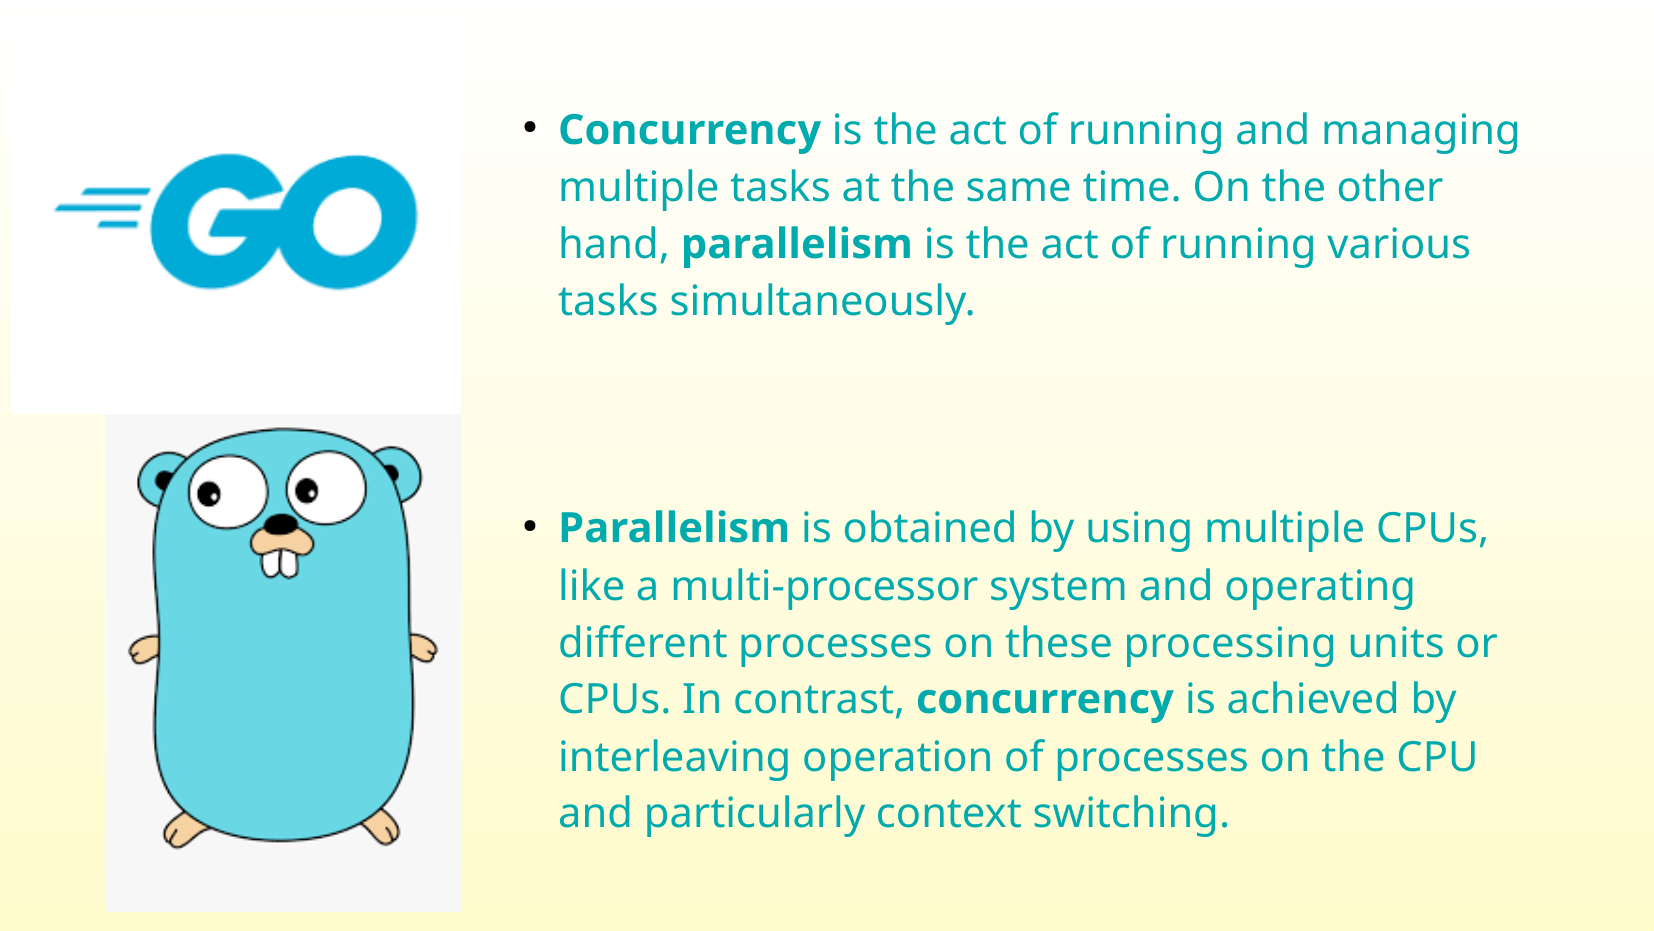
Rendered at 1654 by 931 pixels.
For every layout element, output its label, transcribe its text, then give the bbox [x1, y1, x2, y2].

picture [11, 17, 461, 913]
text_box Concurrency is the act of running and managing multiple tasks at the same time. On the other hand, parallelism is the act of running various tasks simultaneously. Parallelism is obtained by using multiple CPUs, like a multi-processor system and operating different processes on these processing units or CPUs. In contrast, concurrency is achieved by interleaving operation of processes on the CPU and particularly context switching. [507, 91, 1571, 886]
